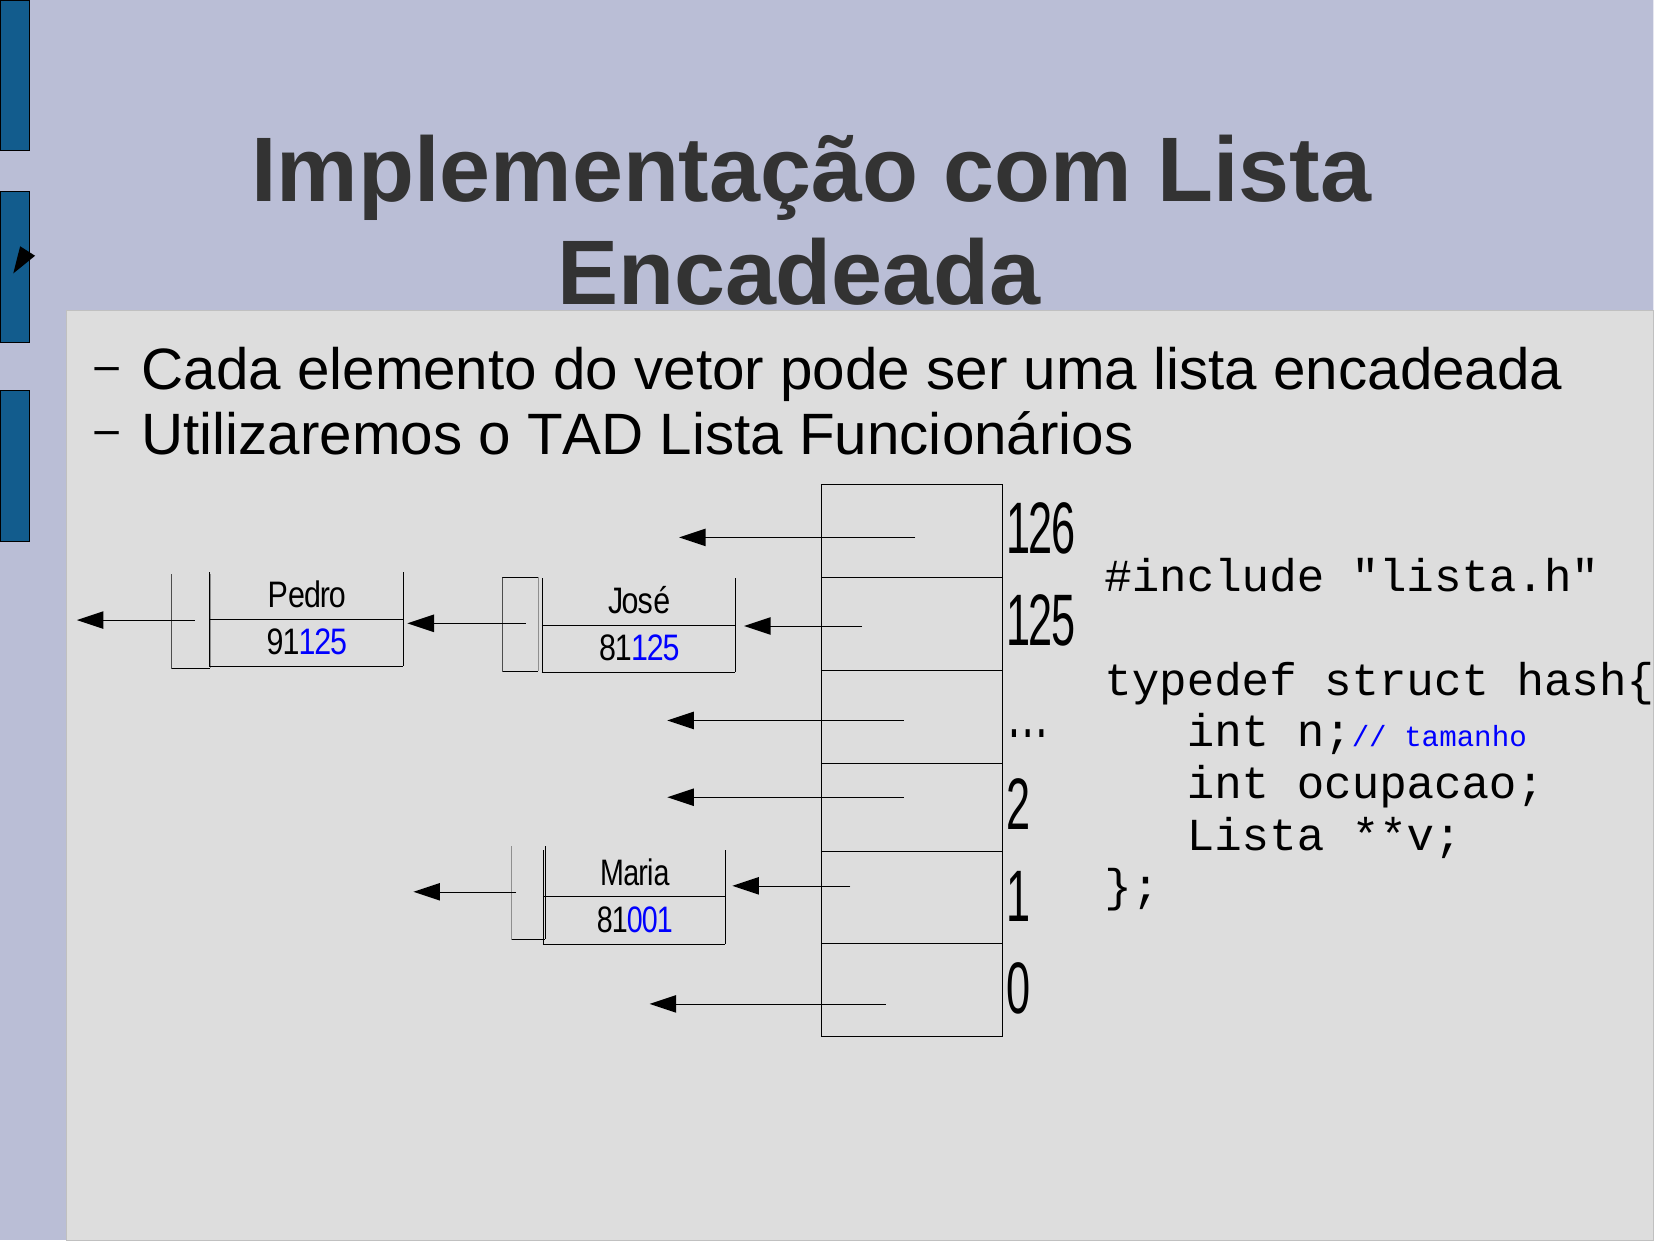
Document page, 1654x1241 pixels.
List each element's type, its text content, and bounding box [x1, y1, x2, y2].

chart [423, 846, 728, 1040]
list #include "lista.h" typedef struct hash{ int n;// tamanho int ocupacao; Lista **v; }; [1086, 553, 1654, 944]
chart [820, 495, 1188, 1138]
list Cada elemento do vetor pode ser uma lista encadeada Utilizaremos o TAD Lista Funcionários [0, 337, 1642, 495]
chart [82, 572, 406, 765]
title Implementação com Lista Encadeada [0, 117, 1625, 325]
chart [415, 577, 739, 768]
